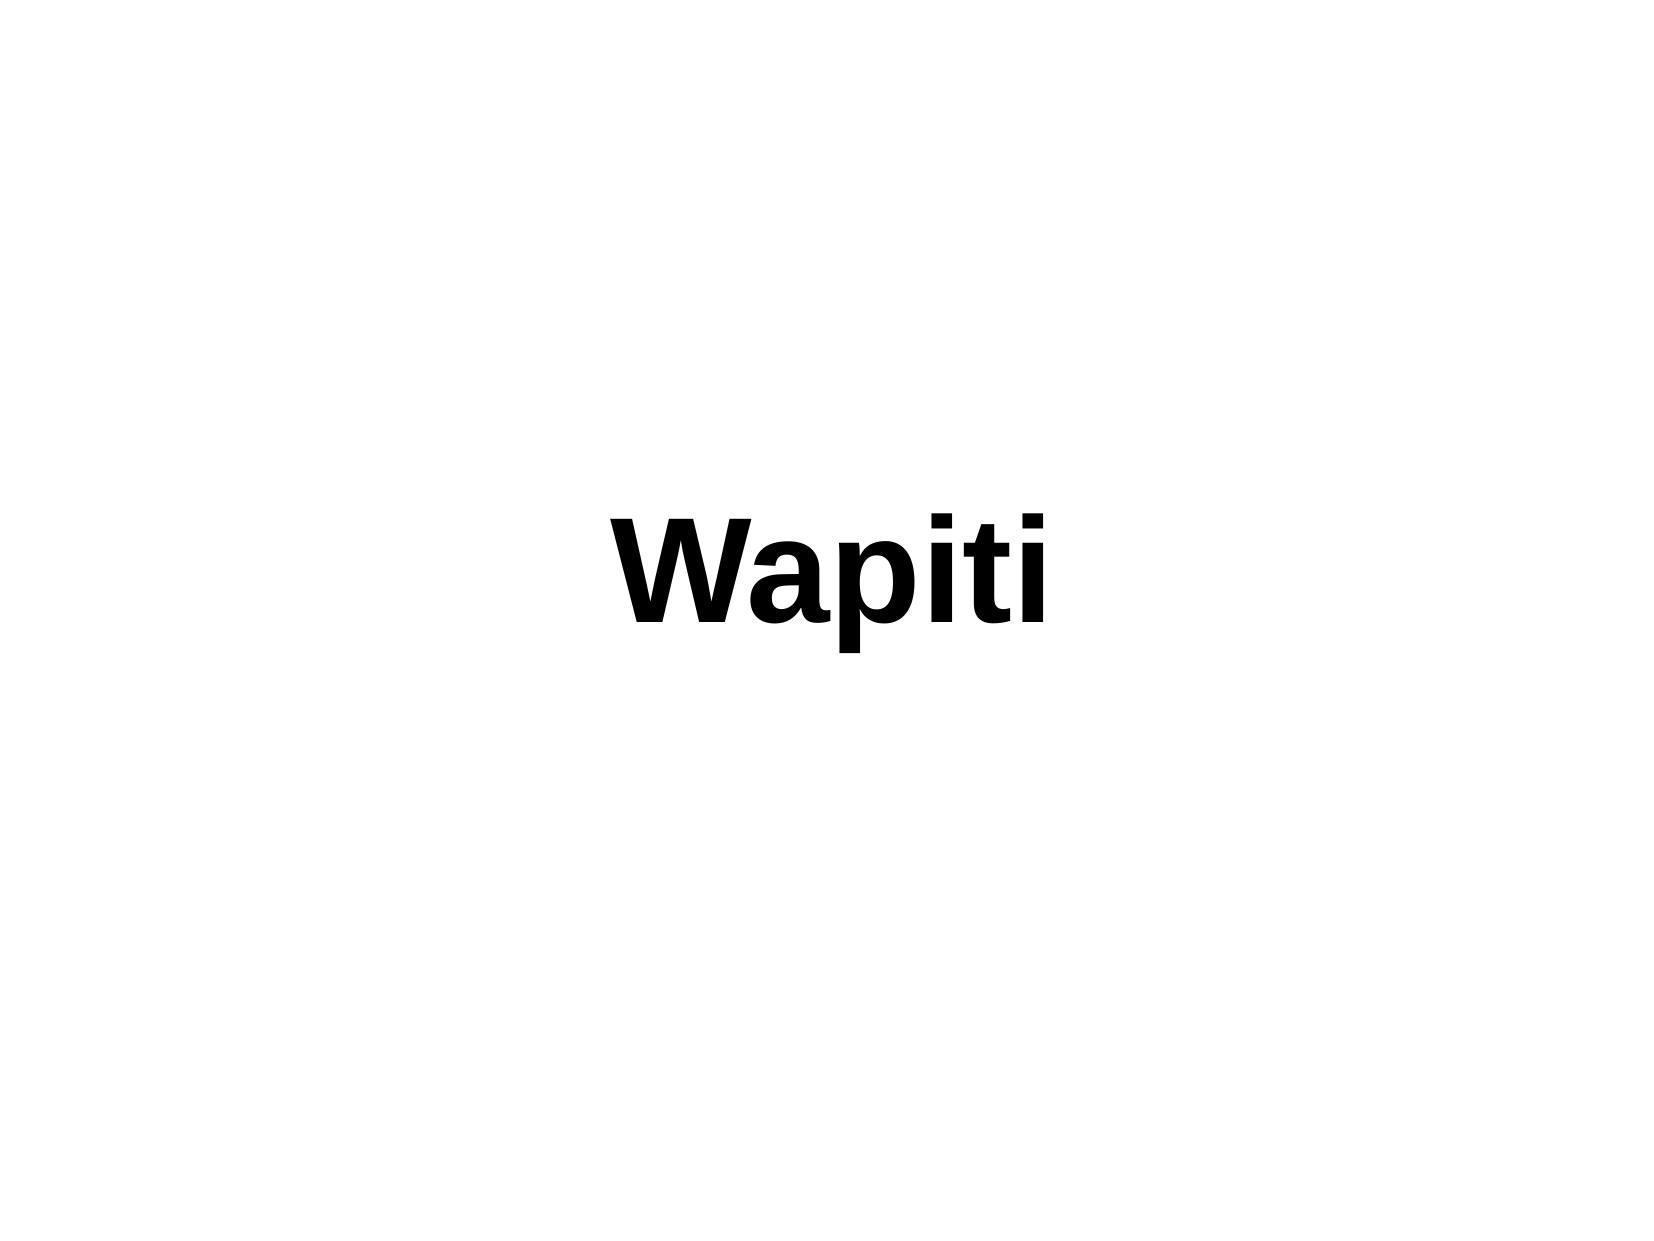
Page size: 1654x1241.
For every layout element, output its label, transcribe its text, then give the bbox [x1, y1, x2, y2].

title Wapiti [88, 466, 1577, 674]
